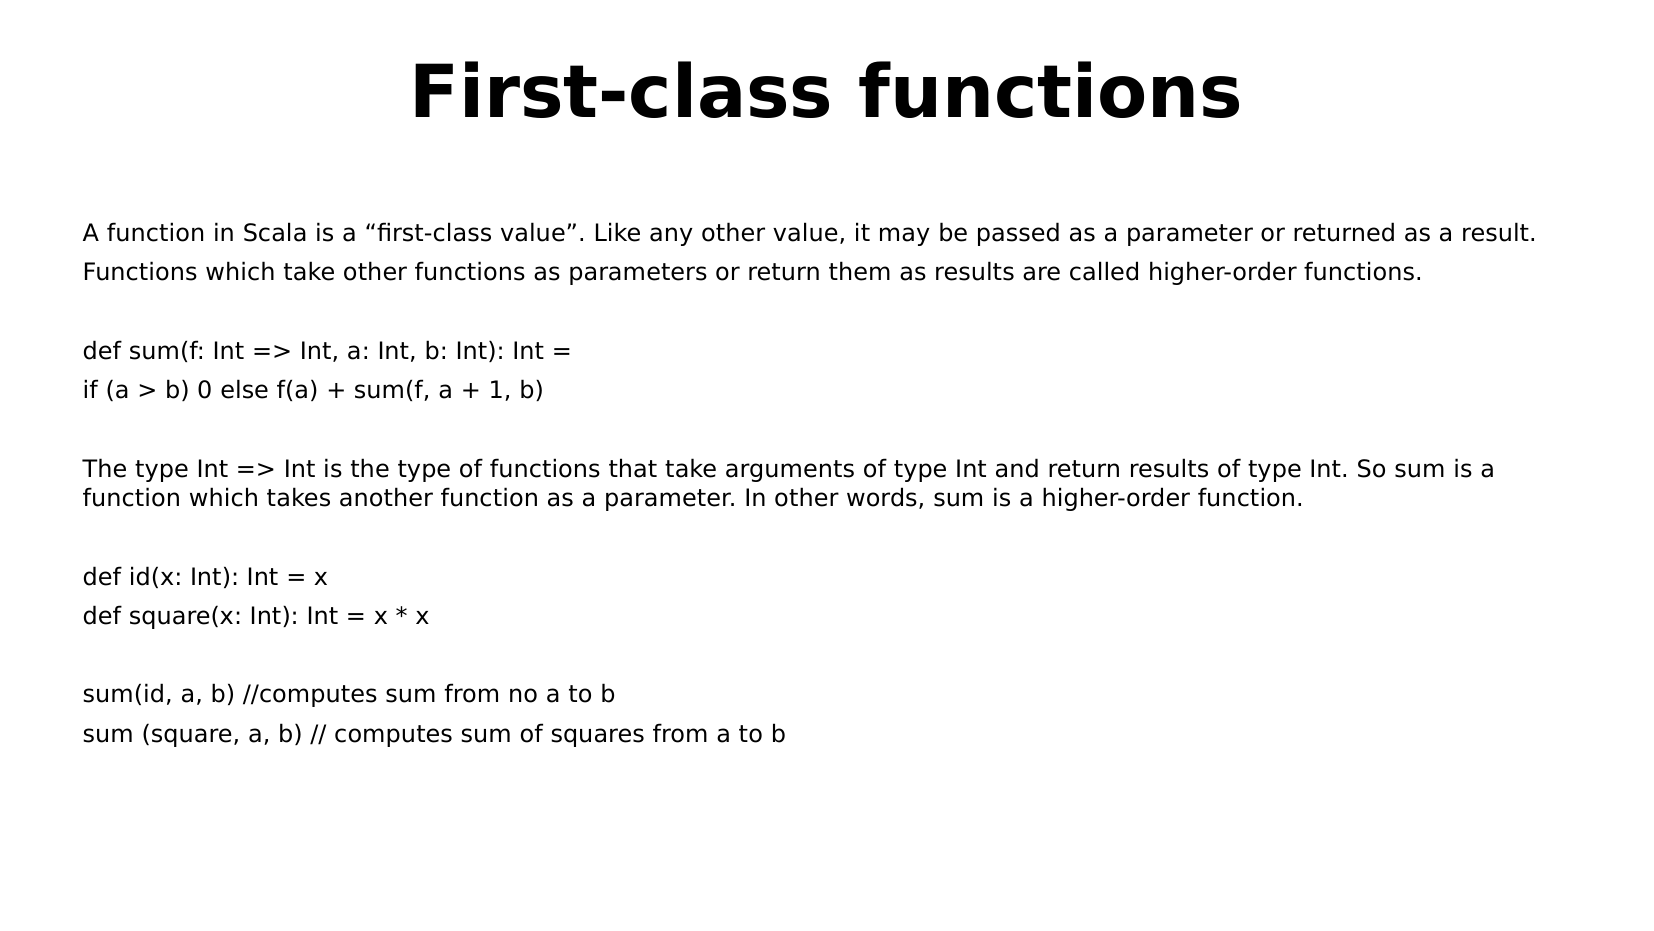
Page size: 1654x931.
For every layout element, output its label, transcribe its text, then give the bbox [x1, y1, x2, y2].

list A function in Scala is a “first-class value”. Like any other value, it may be passed as a parameter or returned as a result. Functions which take other functions as parameters or return them as results are called higher-order functions. def sum(f: Int => Int, a: Int, b: Int): Int = if (a > b) 0 else f(a) + sum(f, a + 1, b) The type Int => Int is the type of functions that take arguments of type Int and return results of type Int. So sum is a function which takes another function as a parameter. In other words, sum is a higher-order function. def id(x: Int): Int = x def square(x: Int): Int = x * x sum(id, a, b) //computes sum from no a to b sum (square, a, b) // computes sum of squares from a to b [82, 217, 1571, 758]
title First-class functions [82, 37, 1571, 147]
